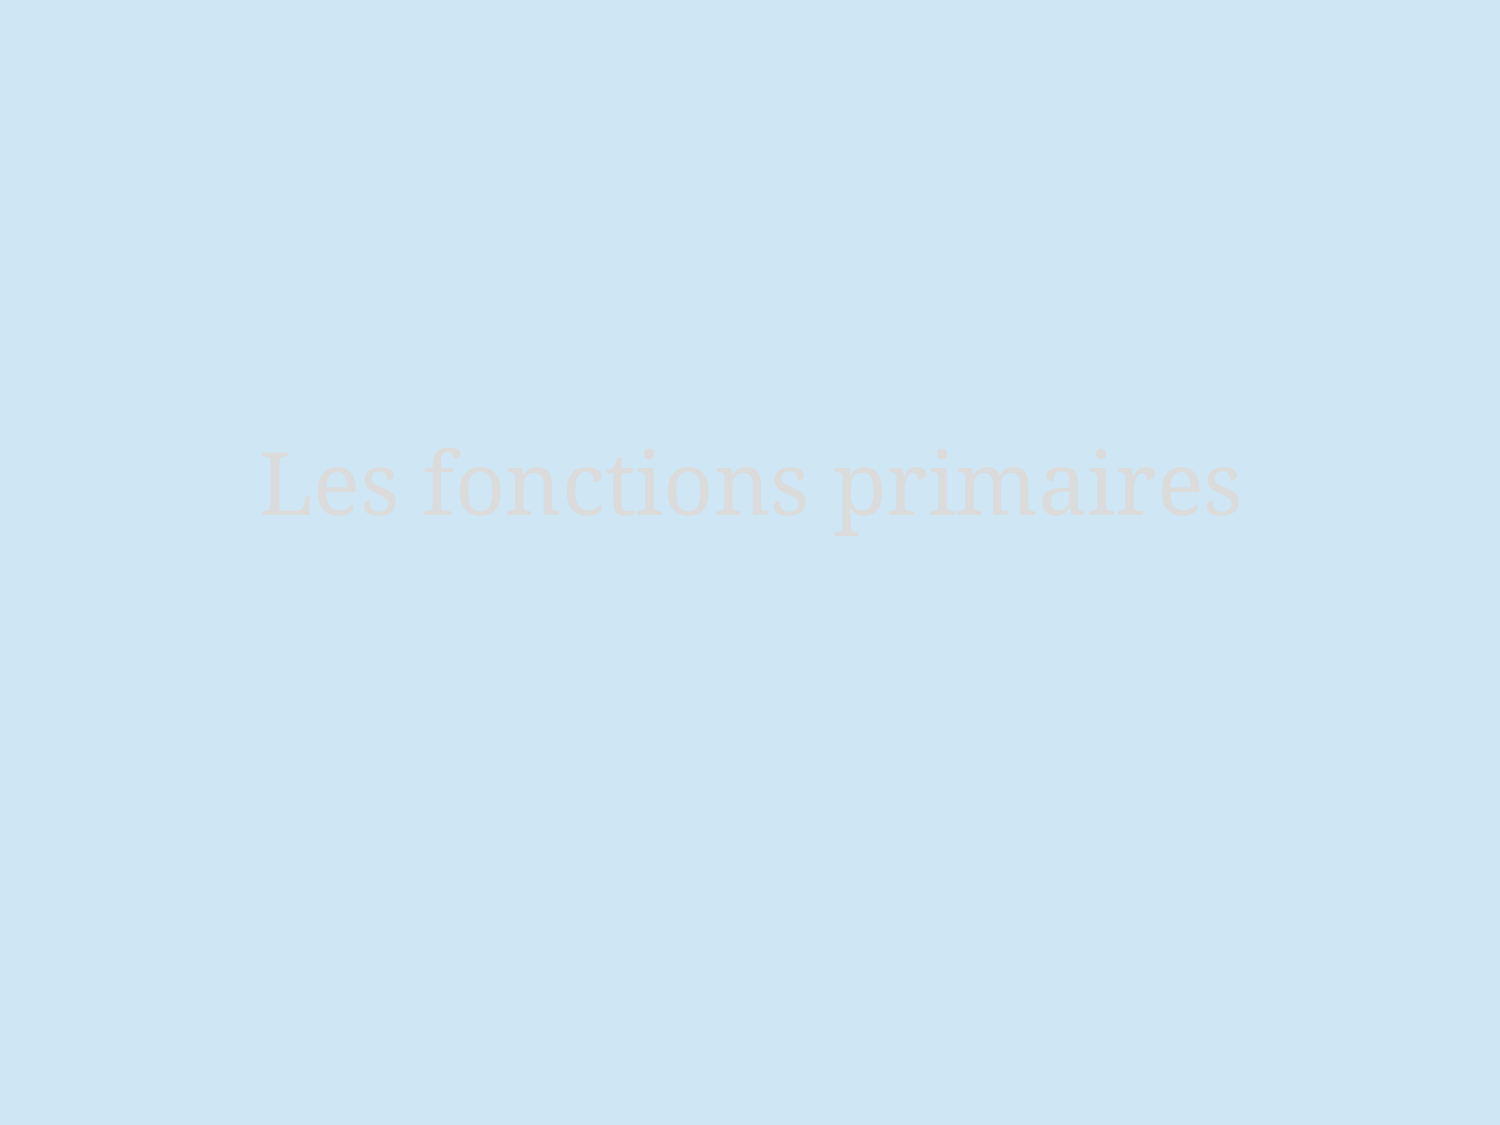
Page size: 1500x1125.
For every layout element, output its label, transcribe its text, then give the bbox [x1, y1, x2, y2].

title Les fonctions primaires [76, 420, 1427, 621]
